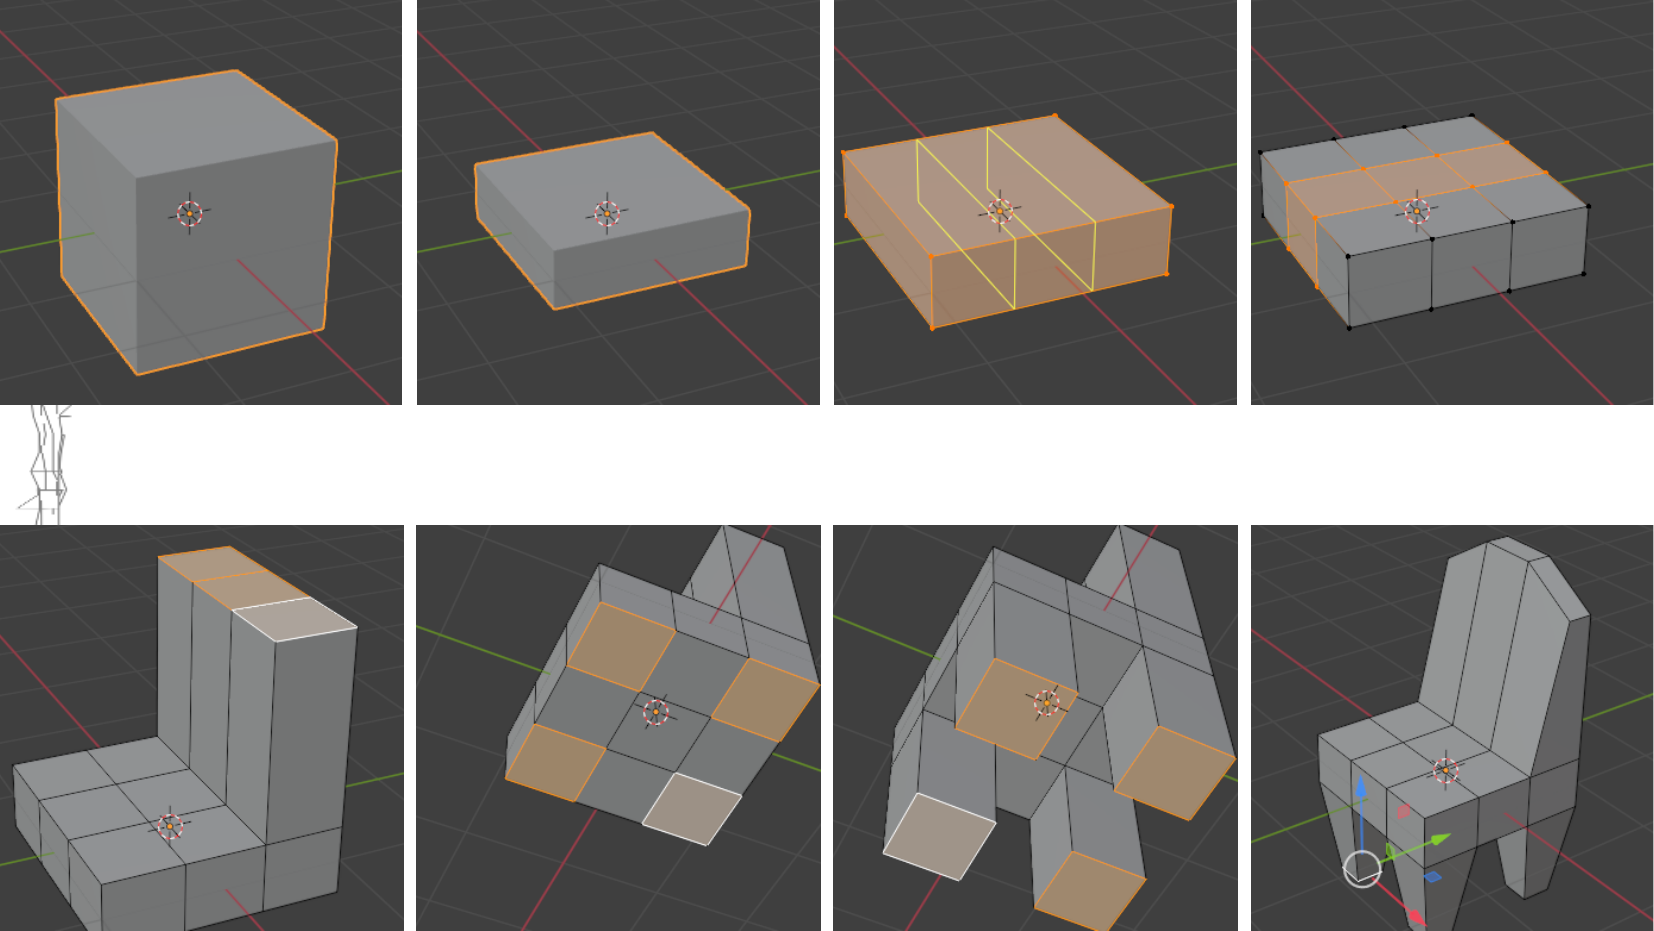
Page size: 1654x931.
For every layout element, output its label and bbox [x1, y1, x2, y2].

picture [834, 0, 1237, 406]
picture [1251, 525, 1654, 931]
picture [0, 525, 404, 931]
picture [833, 525, 1238, 931]
picture [417, 0, 820, 406]
picture [416, 525, 821, 931]
picture [0, 0, 402, 406]
picture [1251, 0, 1654, 406]
